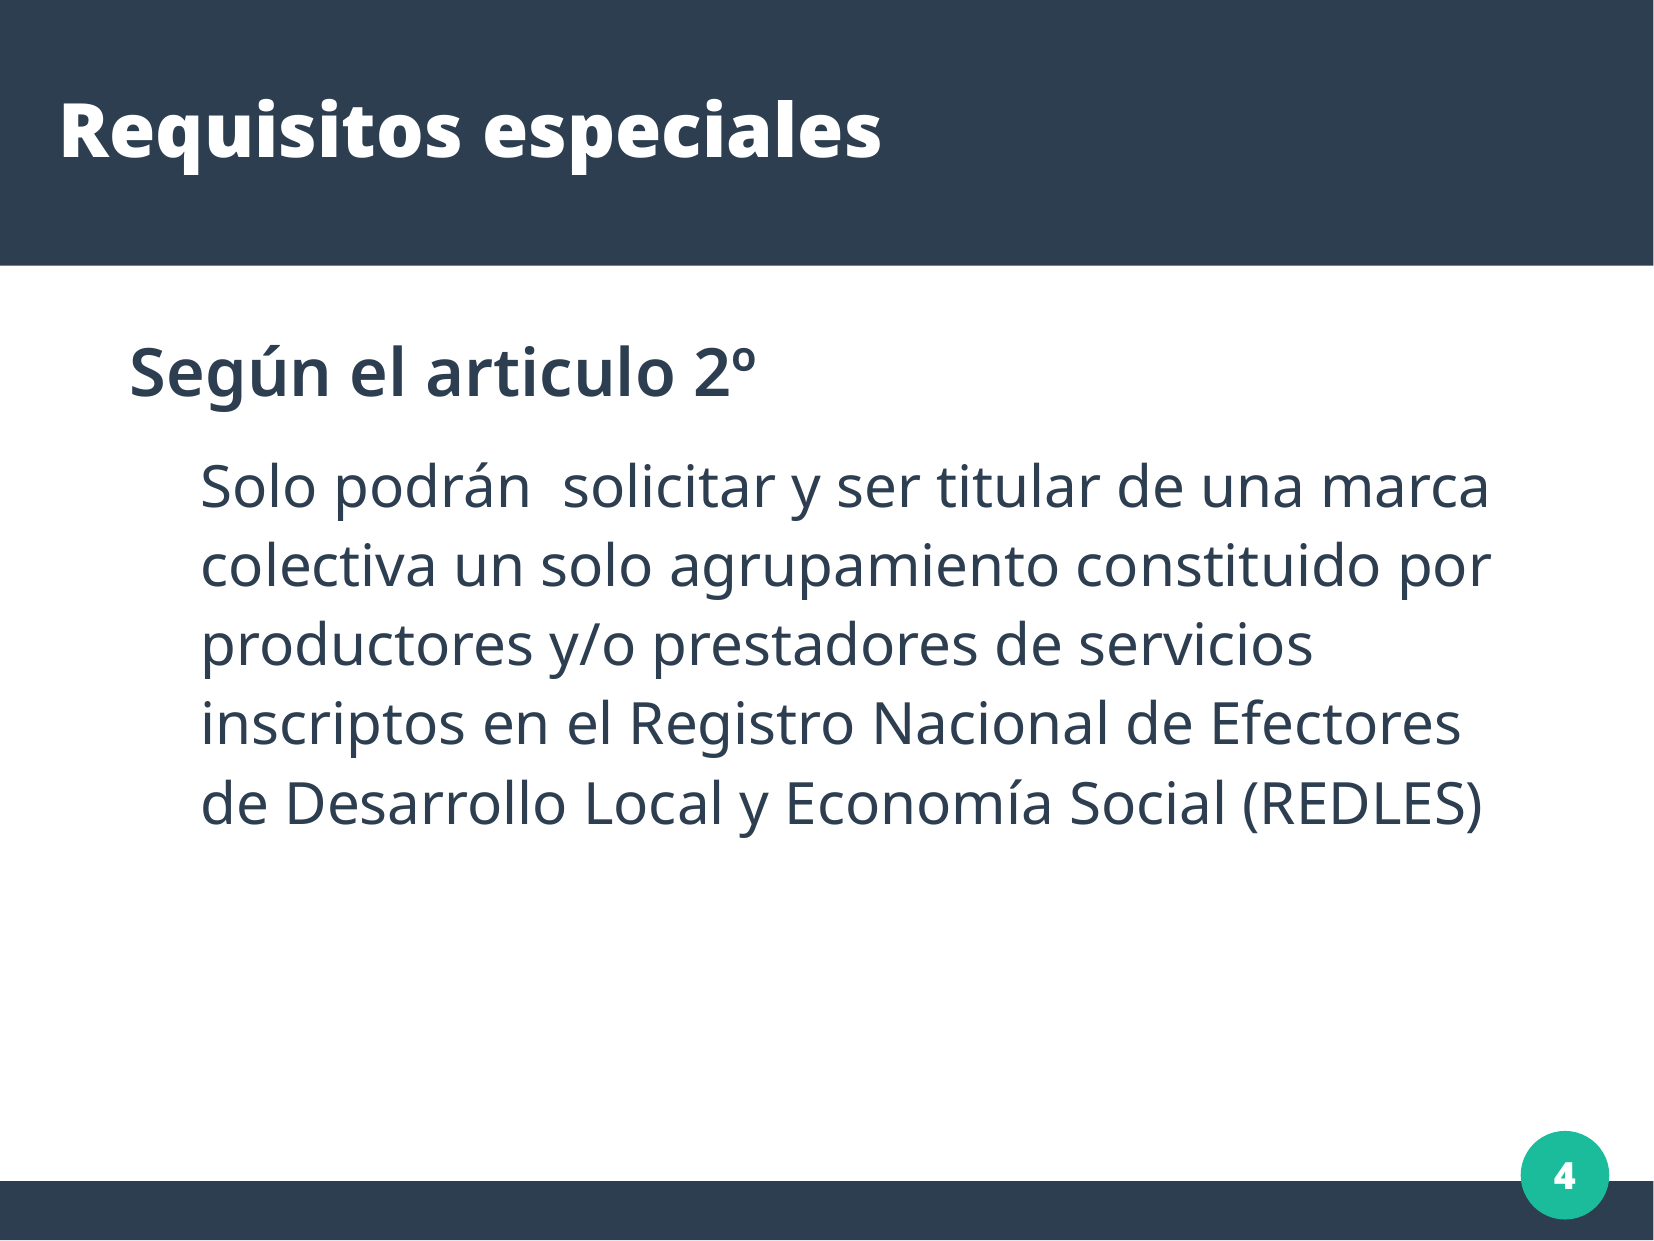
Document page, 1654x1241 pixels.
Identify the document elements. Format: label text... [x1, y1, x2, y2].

title Requisitos especiales [59, 49, 1595, 207]
list Según el articulo 2º Solo podrán solicitar y ser titular de una marca colectiva un solo agrupamiento constituido por productores y/o prestadores de servicios inscriptos en el Registro Nacional de Efectores de Desarrollo Local y Economía Social (REDLES) [59, 324, 1524, 1152]
